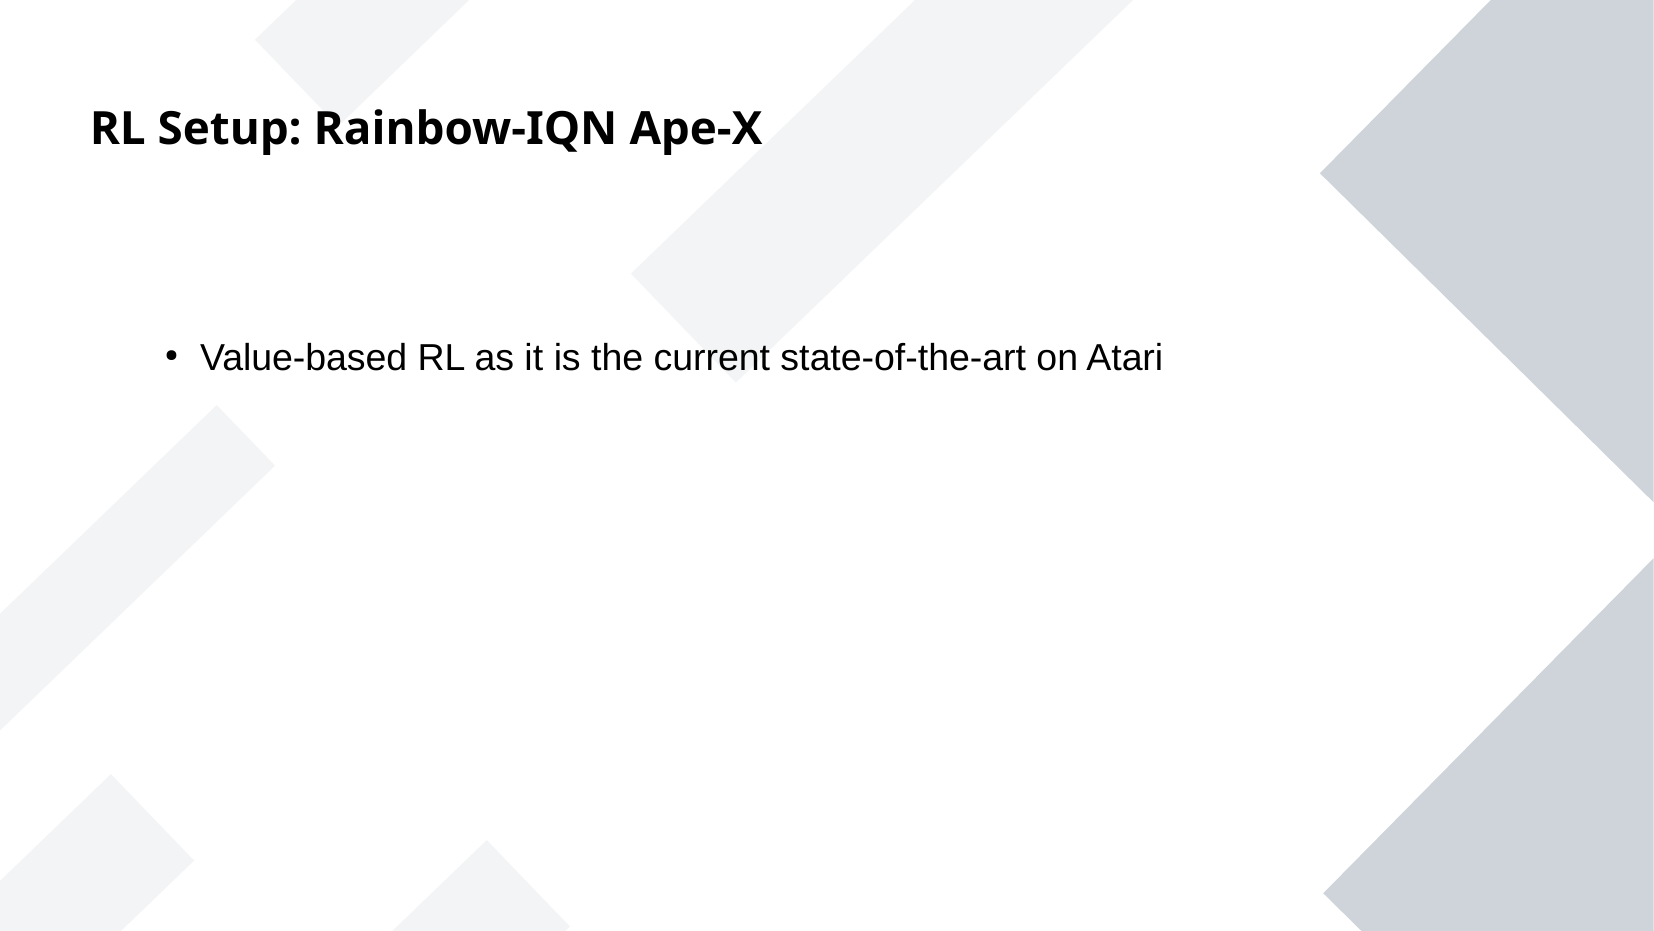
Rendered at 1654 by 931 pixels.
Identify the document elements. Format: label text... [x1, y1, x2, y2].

text_box Value-based RL as it is the current state-of-the-art on Atari [150, 286, 1388, 512]
text_box RL Setup: Rainbow-IQN Ape-X [75, 87, 1418, 263]
